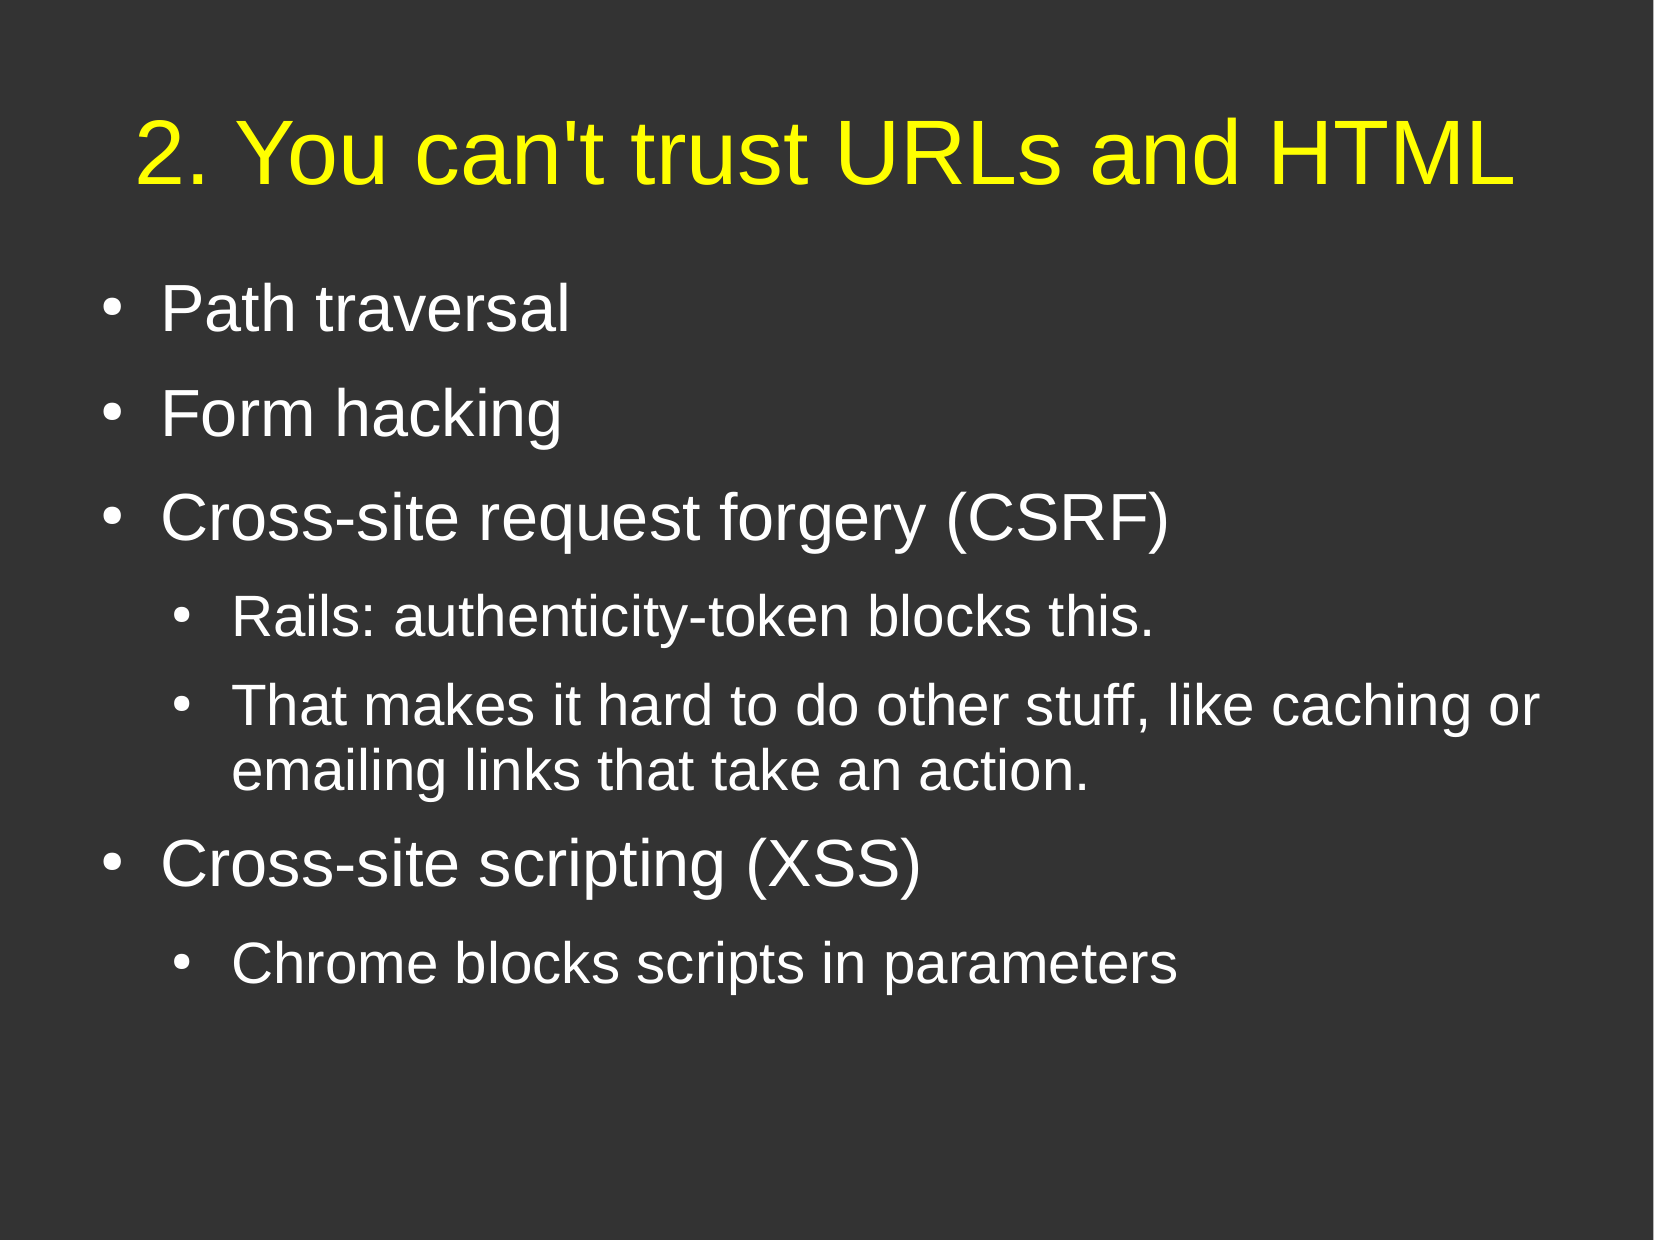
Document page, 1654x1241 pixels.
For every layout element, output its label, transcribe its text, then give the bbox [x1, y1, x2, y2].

list Path traversal Form hacking Cross-site request forgery (CSRF) Rails: authenticity-token blocks this. That makes it hard to do other stuff, like caching or emailing links that take an action. Cross-site scripting (XSS) Chrome blocks scripts in parameters [82, 271, 1571, 996]
title 2. You can't trust URLs and HTML [82, 49, 1571, 257]
